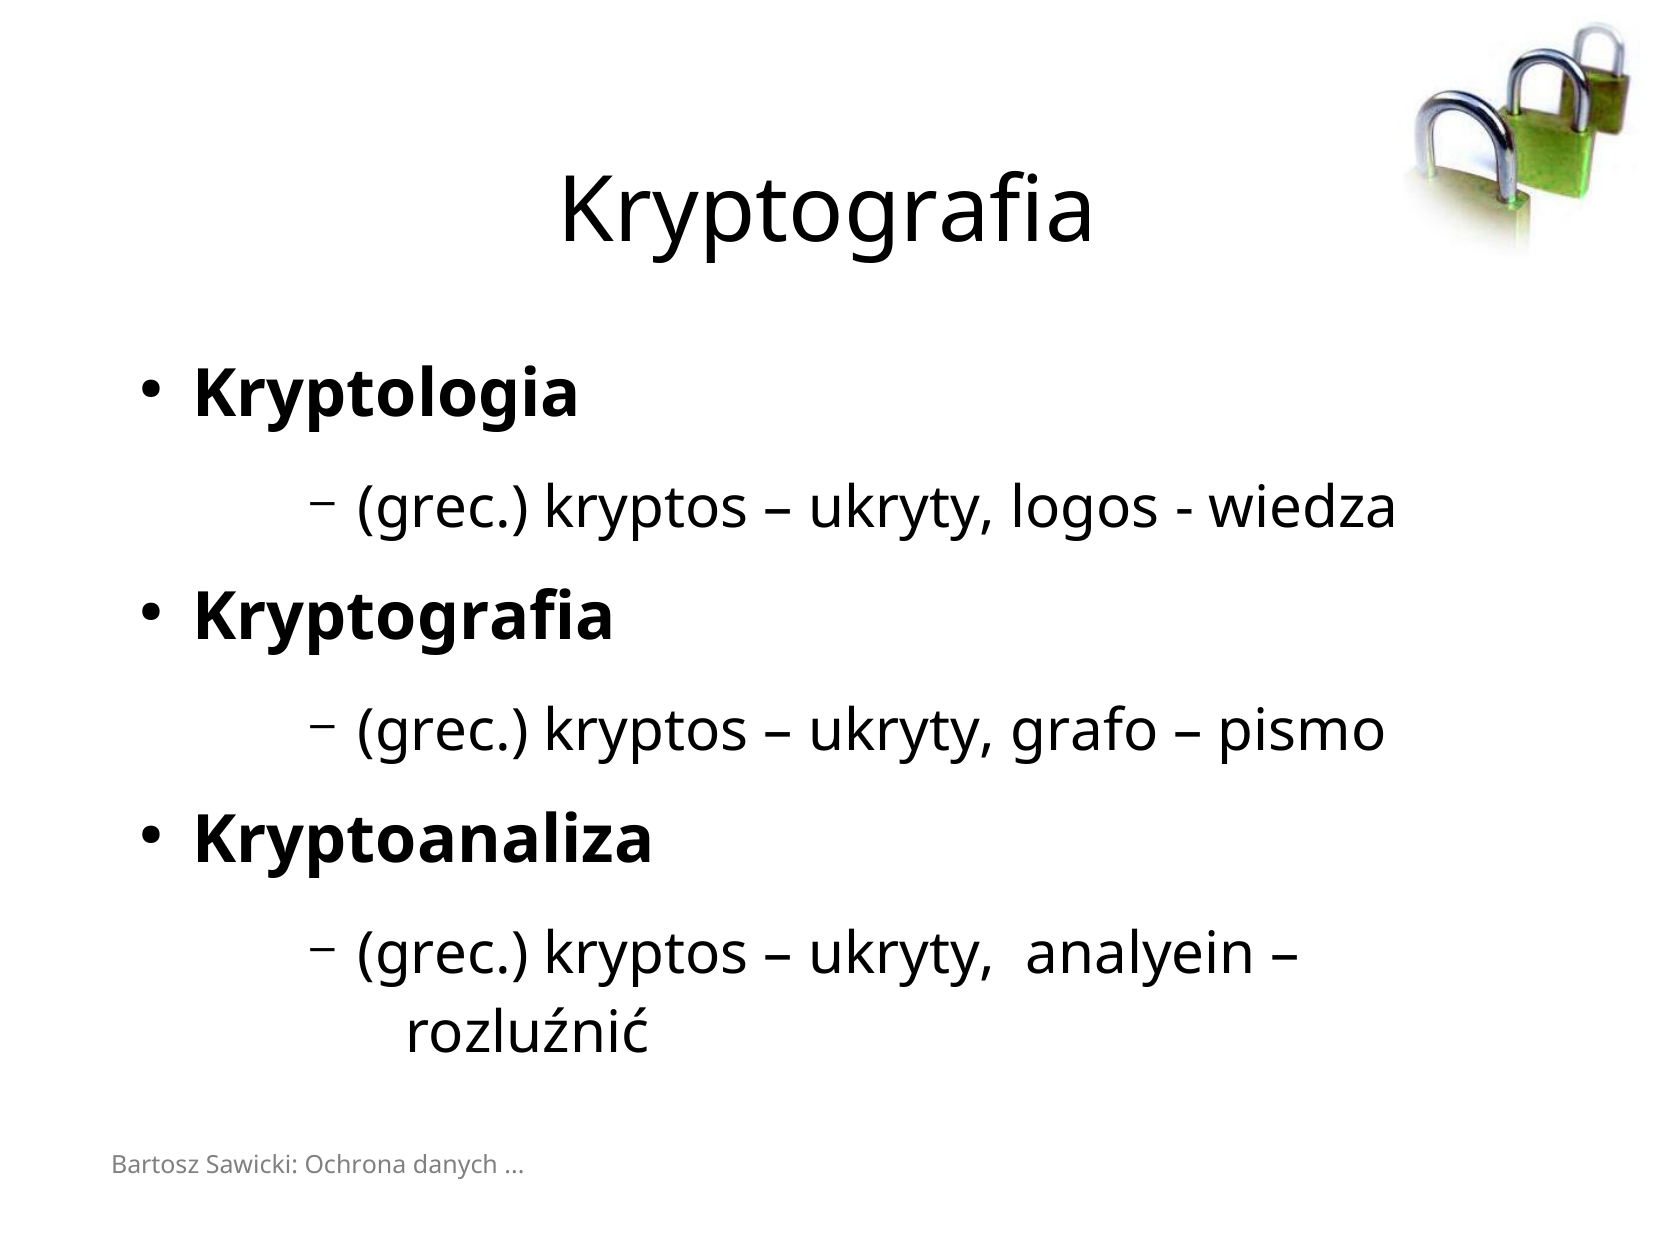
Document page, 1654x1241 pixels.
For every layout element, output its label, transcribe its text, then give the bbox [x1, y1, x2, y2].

title Kryptografia [121, 102, 1534, 311]
picture [1385, 14, 1640, 266]
list Kryptologia (grec.) kryptos – ukryty, logos - wiedza Kryptografia (grec.) kryptos – ukryty, grafo – pismo Kryptoanaliza (grec.) kryptos – ukryty, analyein – rozluźnić [121, 344, 1534, 1127]
